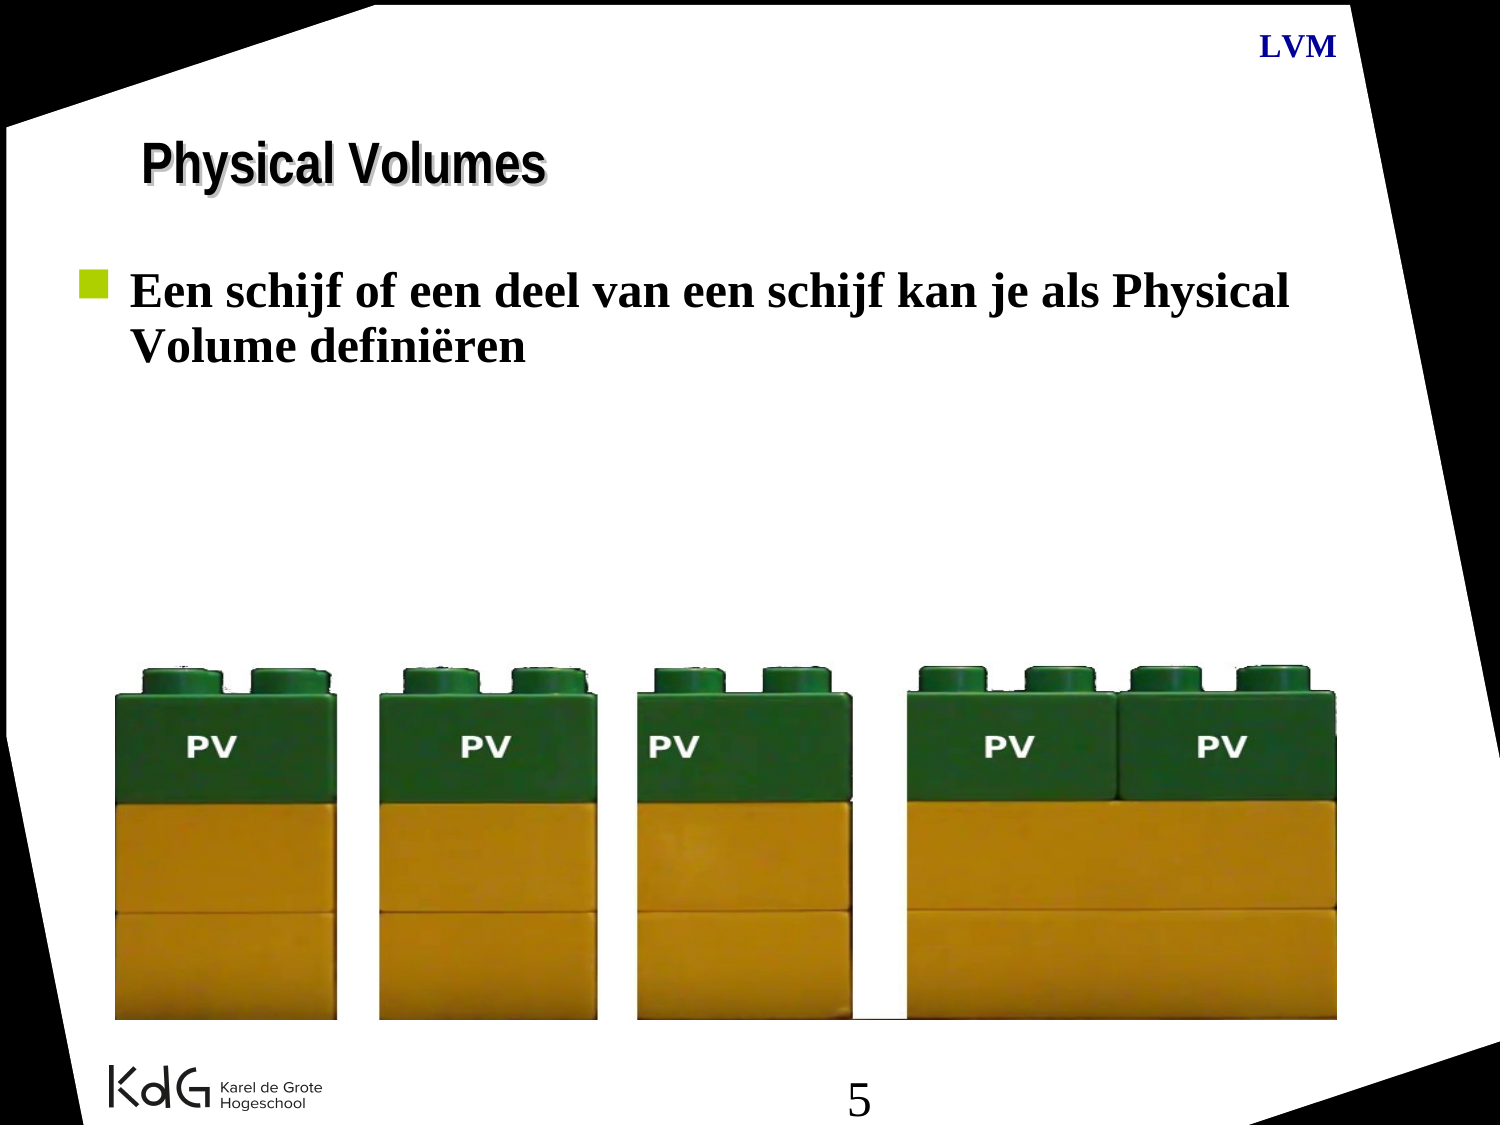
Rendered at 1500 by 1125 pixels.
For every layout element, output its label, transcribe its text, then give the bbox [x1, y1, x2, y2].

picture [109, 1065, 322, 1111]
title Physical Volumes [141, 72, 1447, 253]
list Een schijf of een deel van een schijf kan je als Physical Volume definiëren [75, 263, 1425, 1006]
picture [115, 1006, 1337, 1020]
